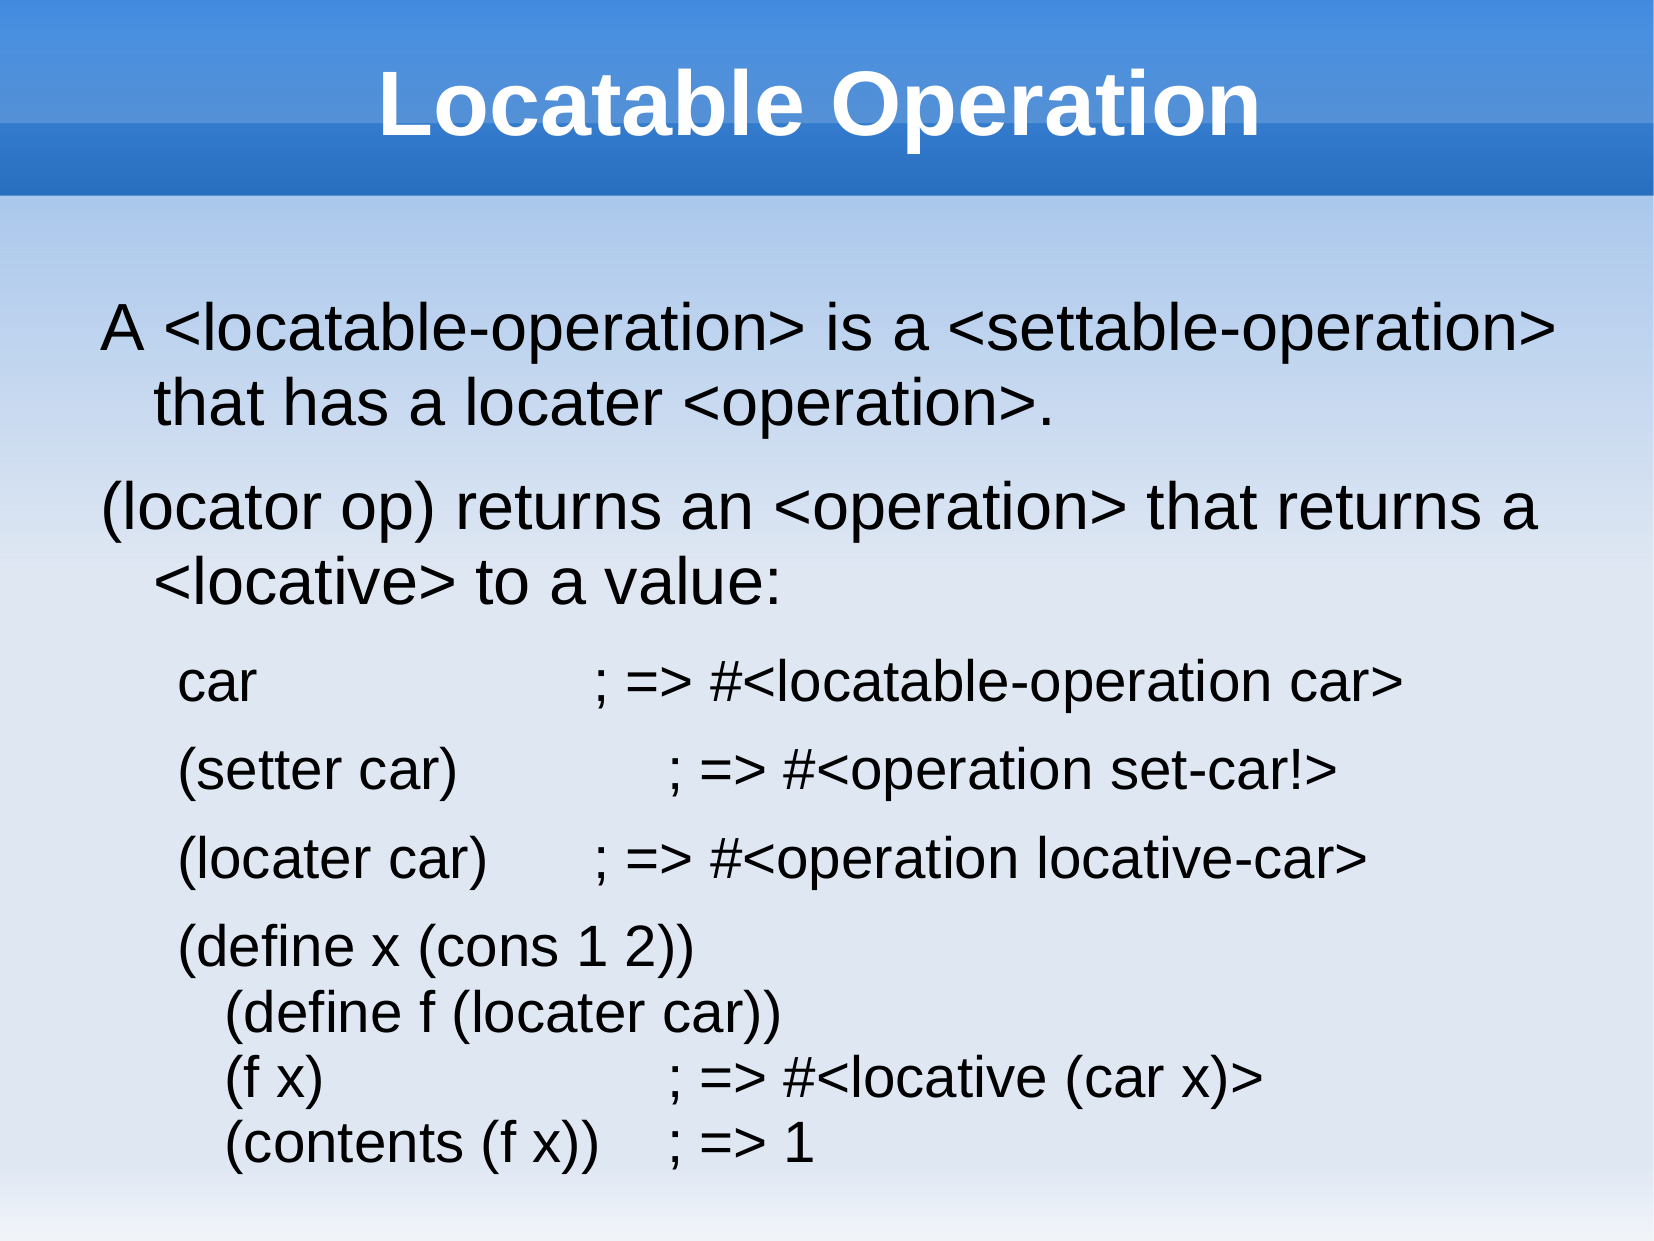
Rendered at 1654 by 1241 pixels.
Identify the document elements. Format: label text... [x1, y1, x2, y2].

title Locatable Operation [76, 7, 1565, 200]
list A <locatable-operation> is a <settable-operation> that has a locater <operation>. (locator op) returns an <operation> that returns a <locative> to a value: car ; => #<locatable-operation car> (setter car) ; => #<operation set-car!> (locater car) ; => #<operation locative-car> (define x (cons 1 2)) (define f (locater car)) (f x) ; => #<locative (car x)> (contents (f x)) ; => 1 [82, 290, 1571, 1175]
picture [0, 0, 1654, 1241]
